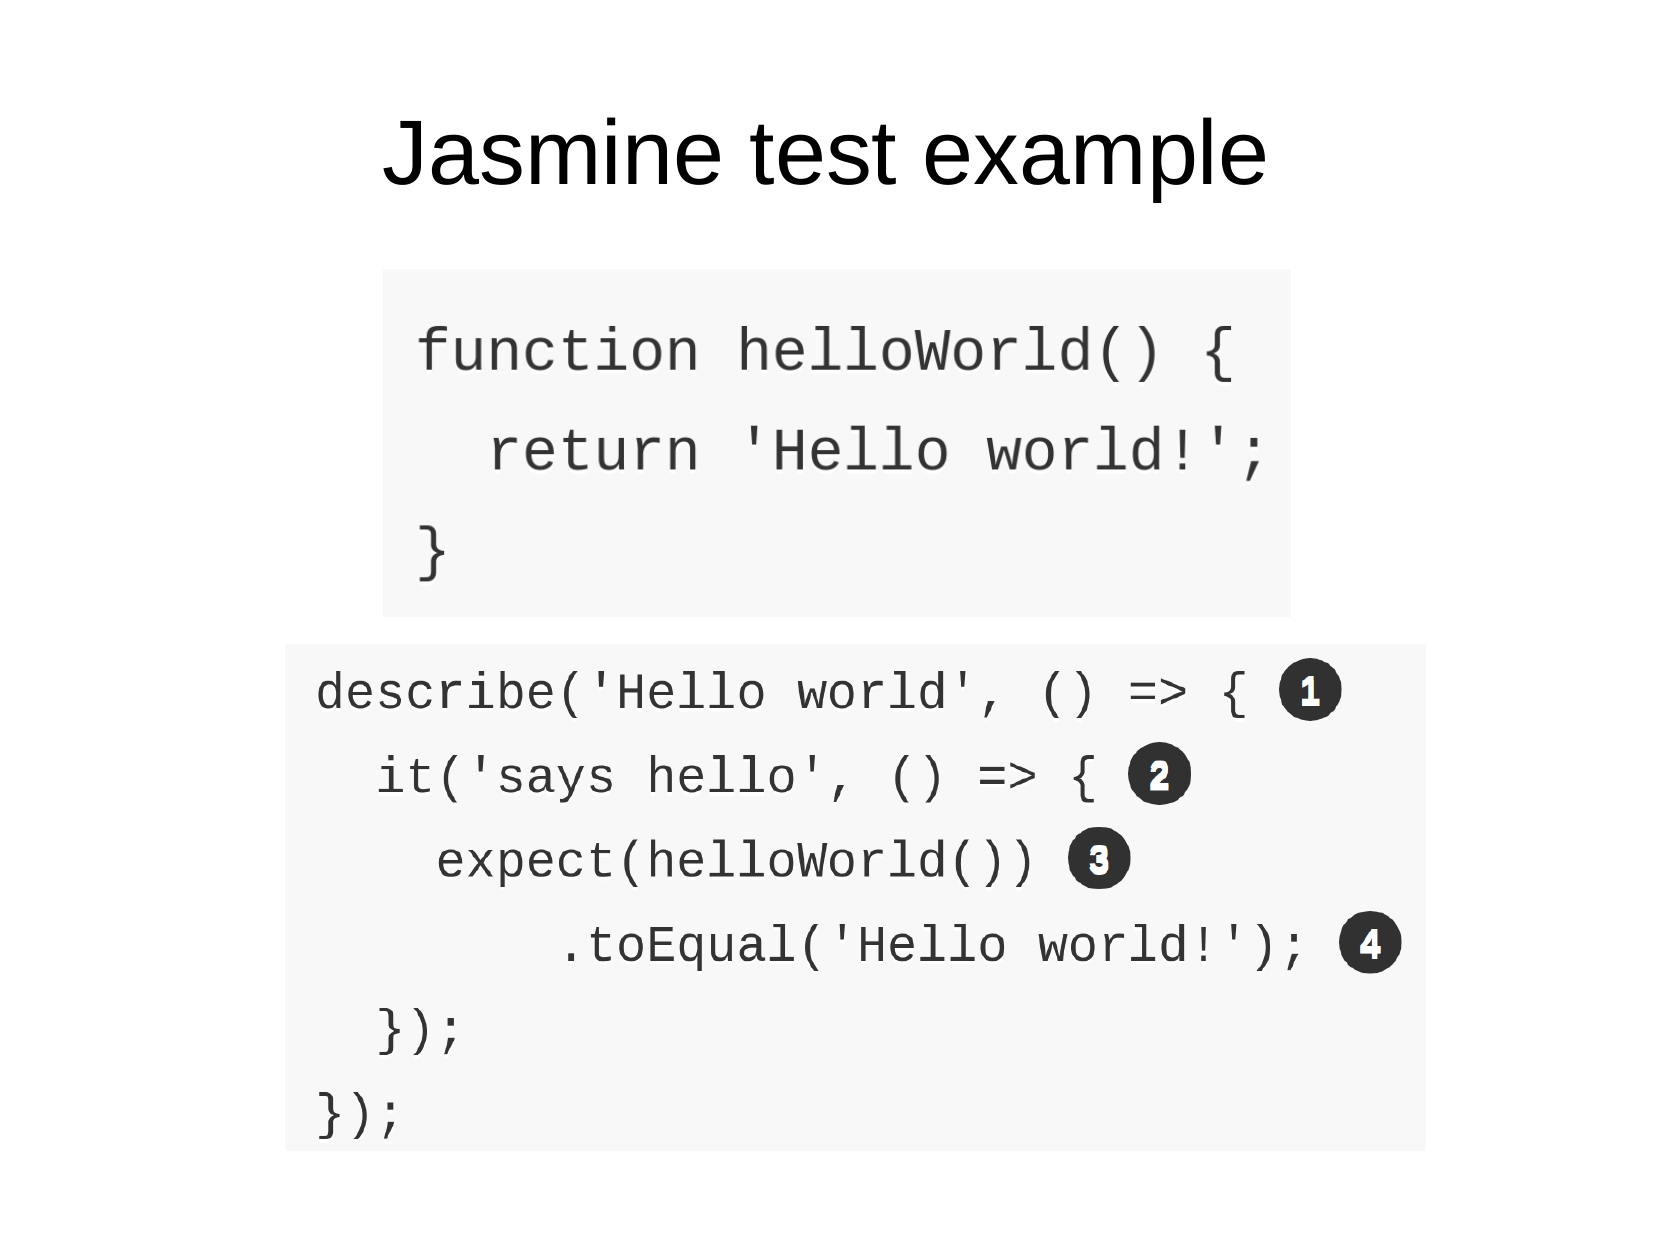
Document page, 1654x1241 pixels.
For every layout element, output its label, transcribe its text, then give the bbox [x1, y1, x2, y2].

title Jasmine test example [82, 49, 1571, 257]
picture [383, 269, 1291, 618]
picture [285, 644, 1426, 1151]
